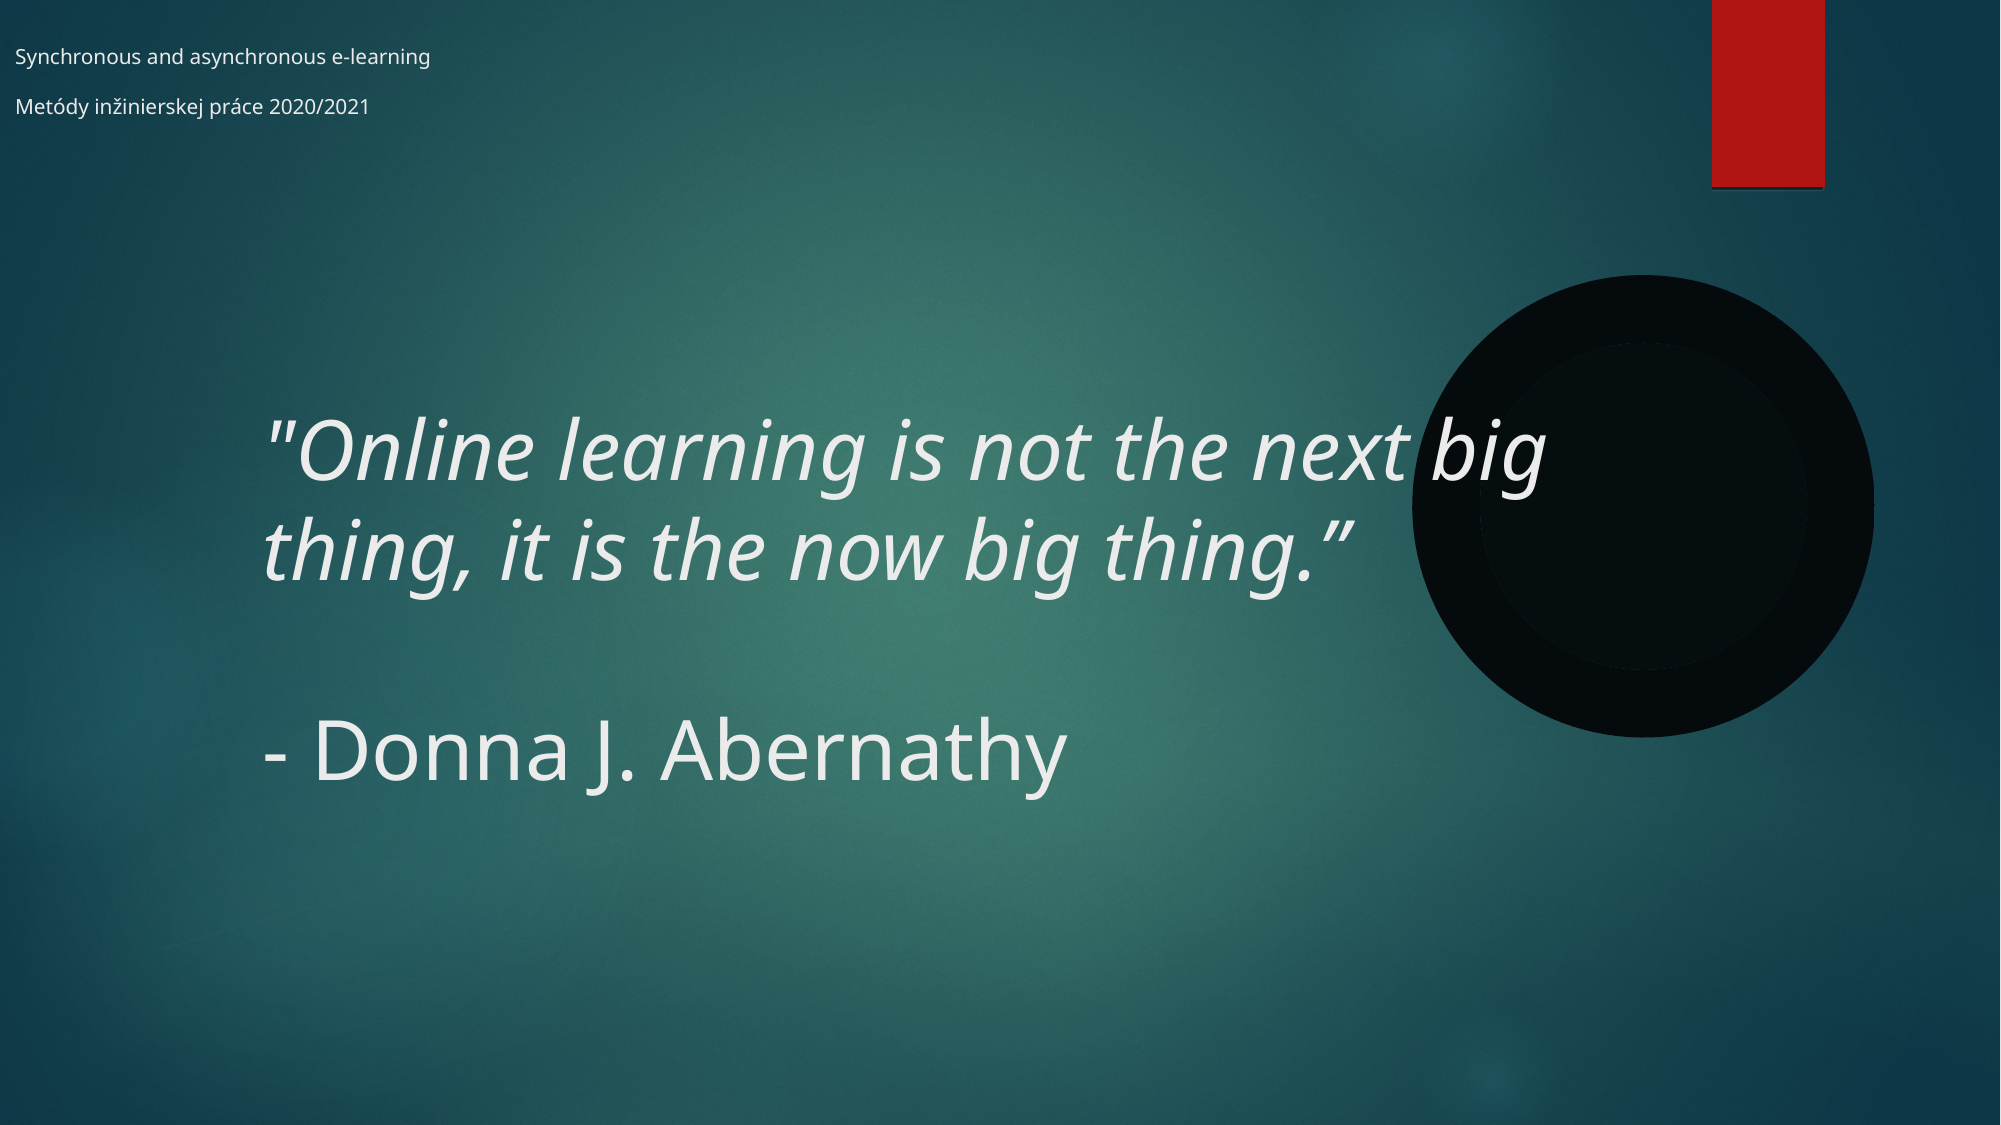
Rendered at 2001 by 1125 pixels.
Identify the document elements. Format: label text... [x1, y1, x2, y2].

text_box Synchronous and asynchronous e-learning Metódy inžinierskej práce 2020/2021 [0, 36, 496, 124]
title "Online learning is not the next big thing, it is the now big thing.” - Donna J. Abernathy [247, 352, 1696, 985]
